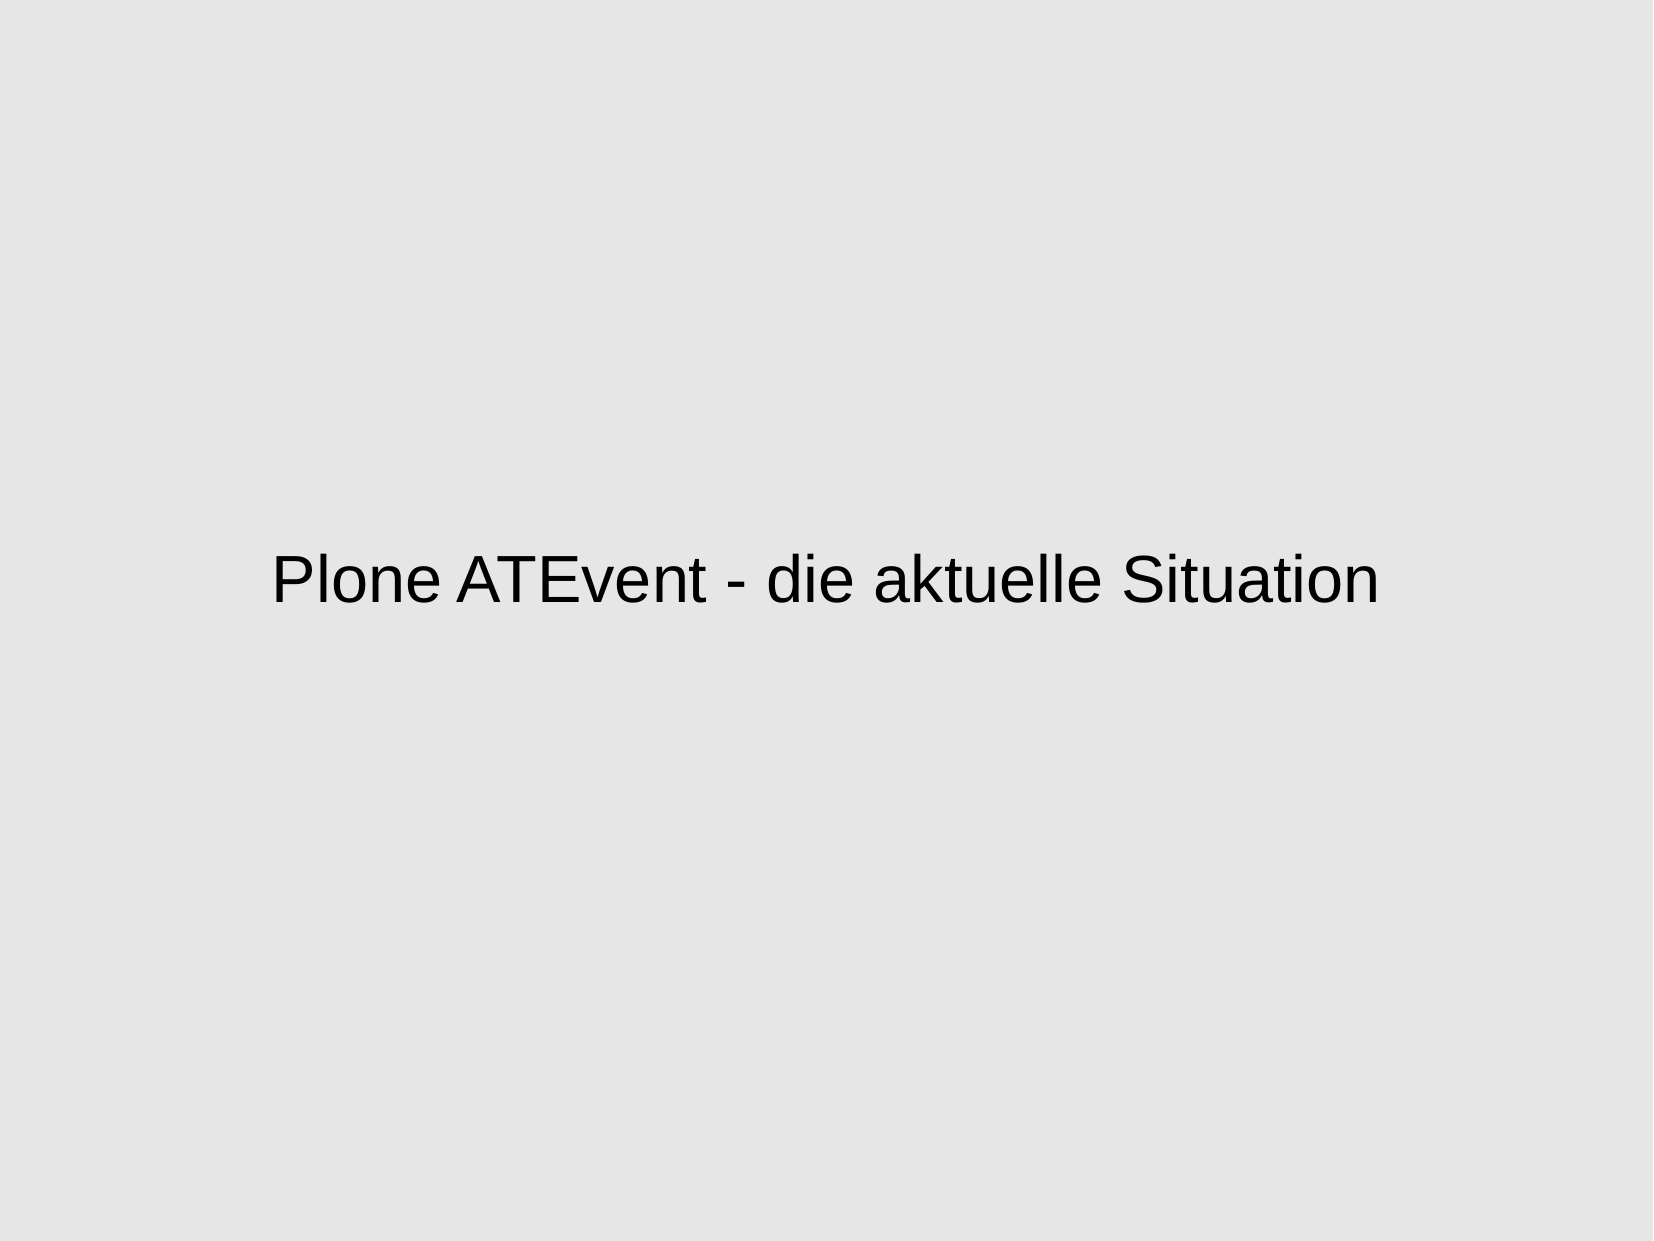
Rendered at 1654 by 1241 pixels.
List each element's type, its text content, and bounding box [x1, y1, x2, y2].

subtitle Plone ATEvent - die aktuelle Situation [82, 49, 1571, 1109]
